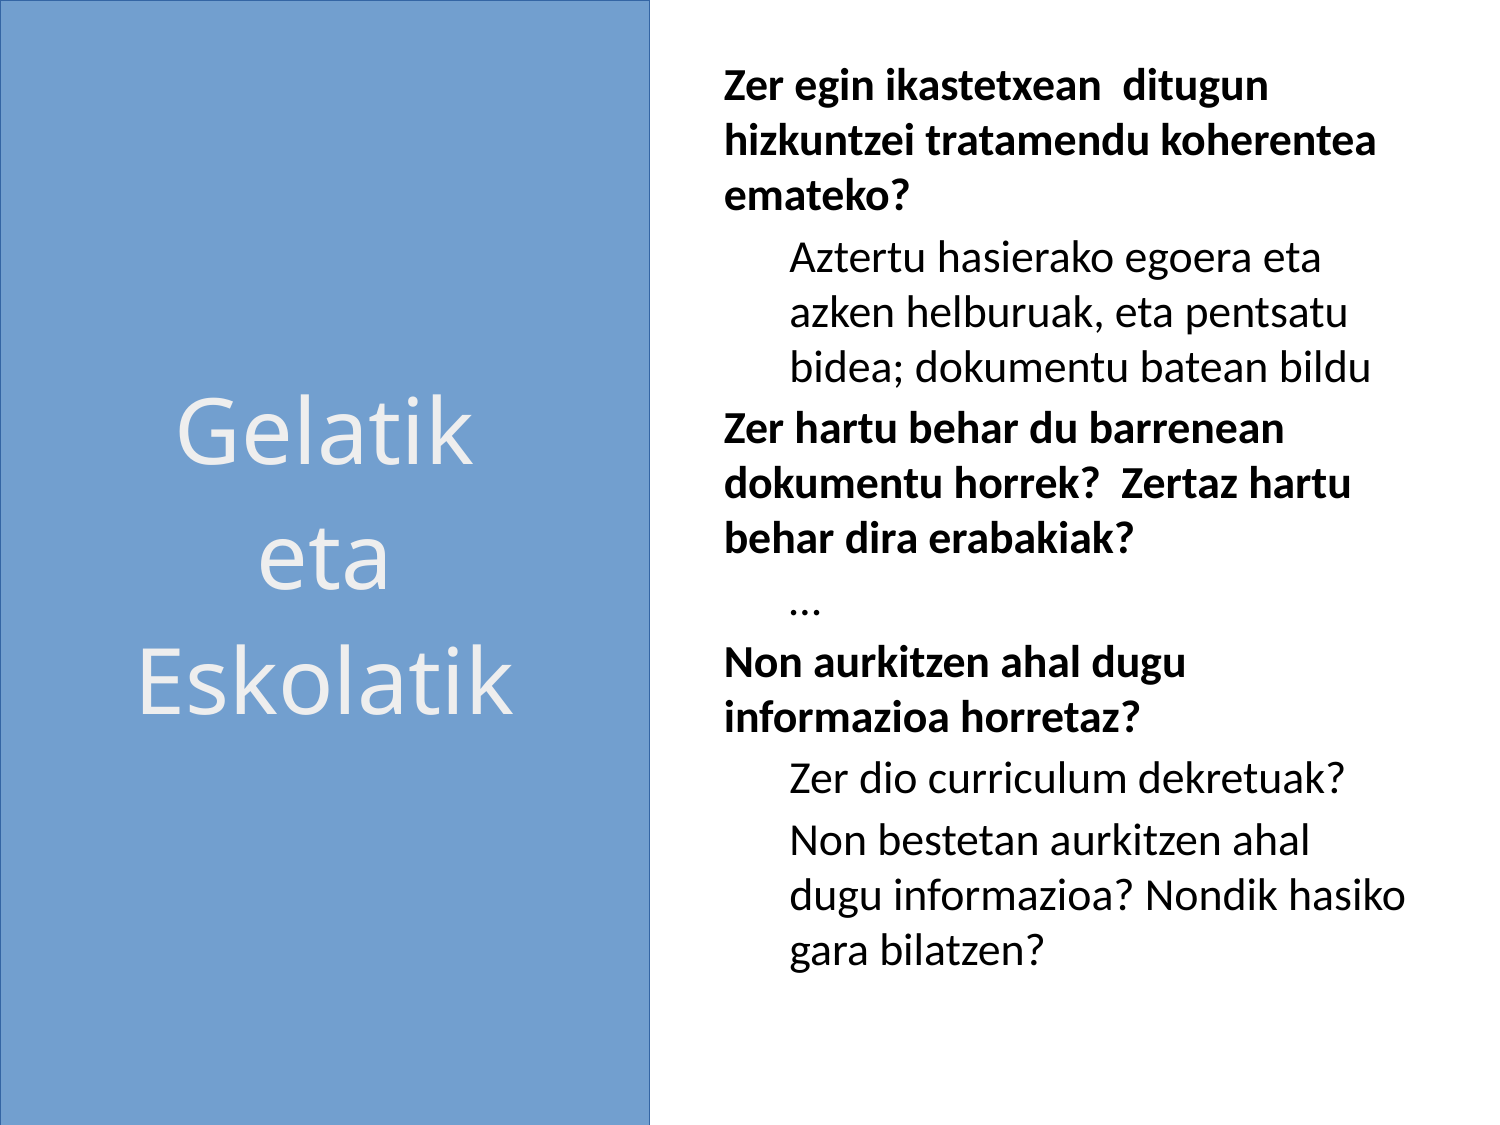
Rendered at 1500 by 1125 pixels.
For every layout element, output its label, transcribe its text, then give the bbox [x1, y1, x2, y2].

list Zer egin ikastetxean ditugun hizkuntzei tratamendu koherentea emateko? Aztertu hasierako egoera eta azken helburuak, eta pentsatu bidea; dokumentu batean bildu Zer hartu behar du barrenean dokumentu horrek? Zertaz hartu behar dira erabakiak? … Non aurkitzen ahal dugu informazioa horretaz? Zer dio curriculum dekretuak? Non bestetan aurkitzen ahal dugu informazioa? Nondik hasiko gara bilatzen? [708, 47, 1425, 1099]
title Gelatik eta Eskolatik [35, 44, 615, 1063]
